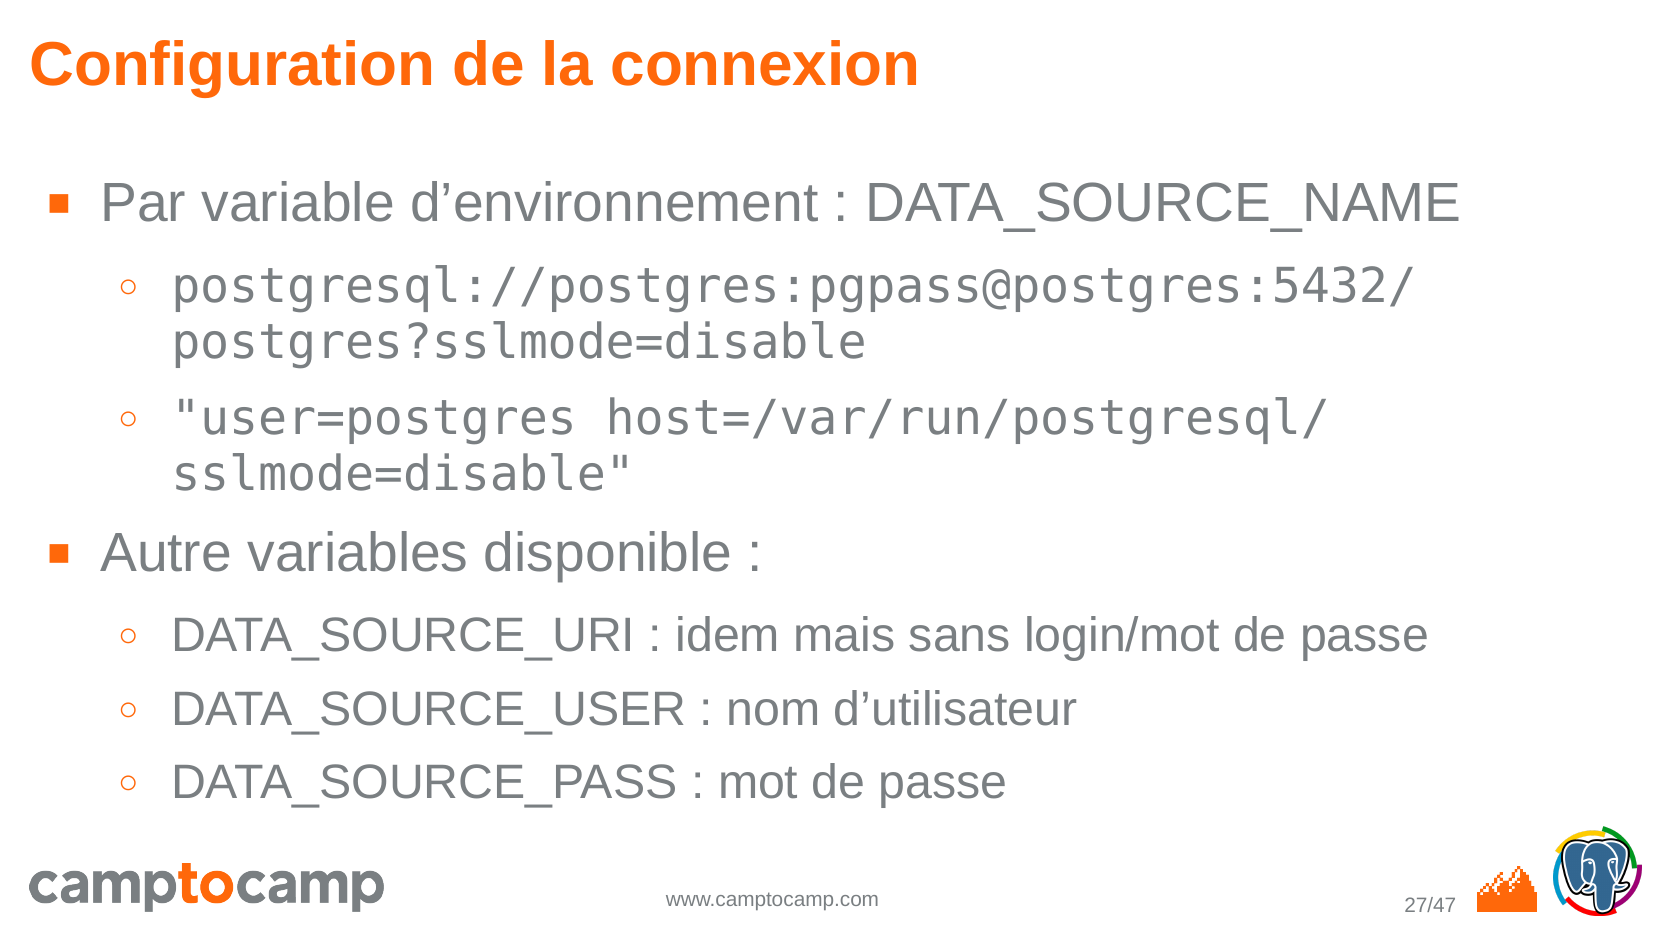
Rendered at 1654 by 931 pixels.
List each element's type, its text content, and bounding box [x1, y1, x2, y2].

picture [29, 863, 384, 912]
list Par variable d’environnement : DATA_SOURCE_NAME postgresql://postgres:pgpass@postgres:5432/postgres?sslmode=disable "user=postgres host=/var/run/postgresql/ sslmode=disable" Autre variables disponible : DATA_SOURCE_URI : idem mais sans login/mot de passe DATA_SOURCE_USER : nom d’utilisateur DATA_SOURCE_PASS : mot de passe [29, 171, 1625, 827]
title Configuration de la connexion [29, 29, 1625, 156]
picture [1477, 866, 1537, 912]
picture [1553, 826, 1642, 916]
